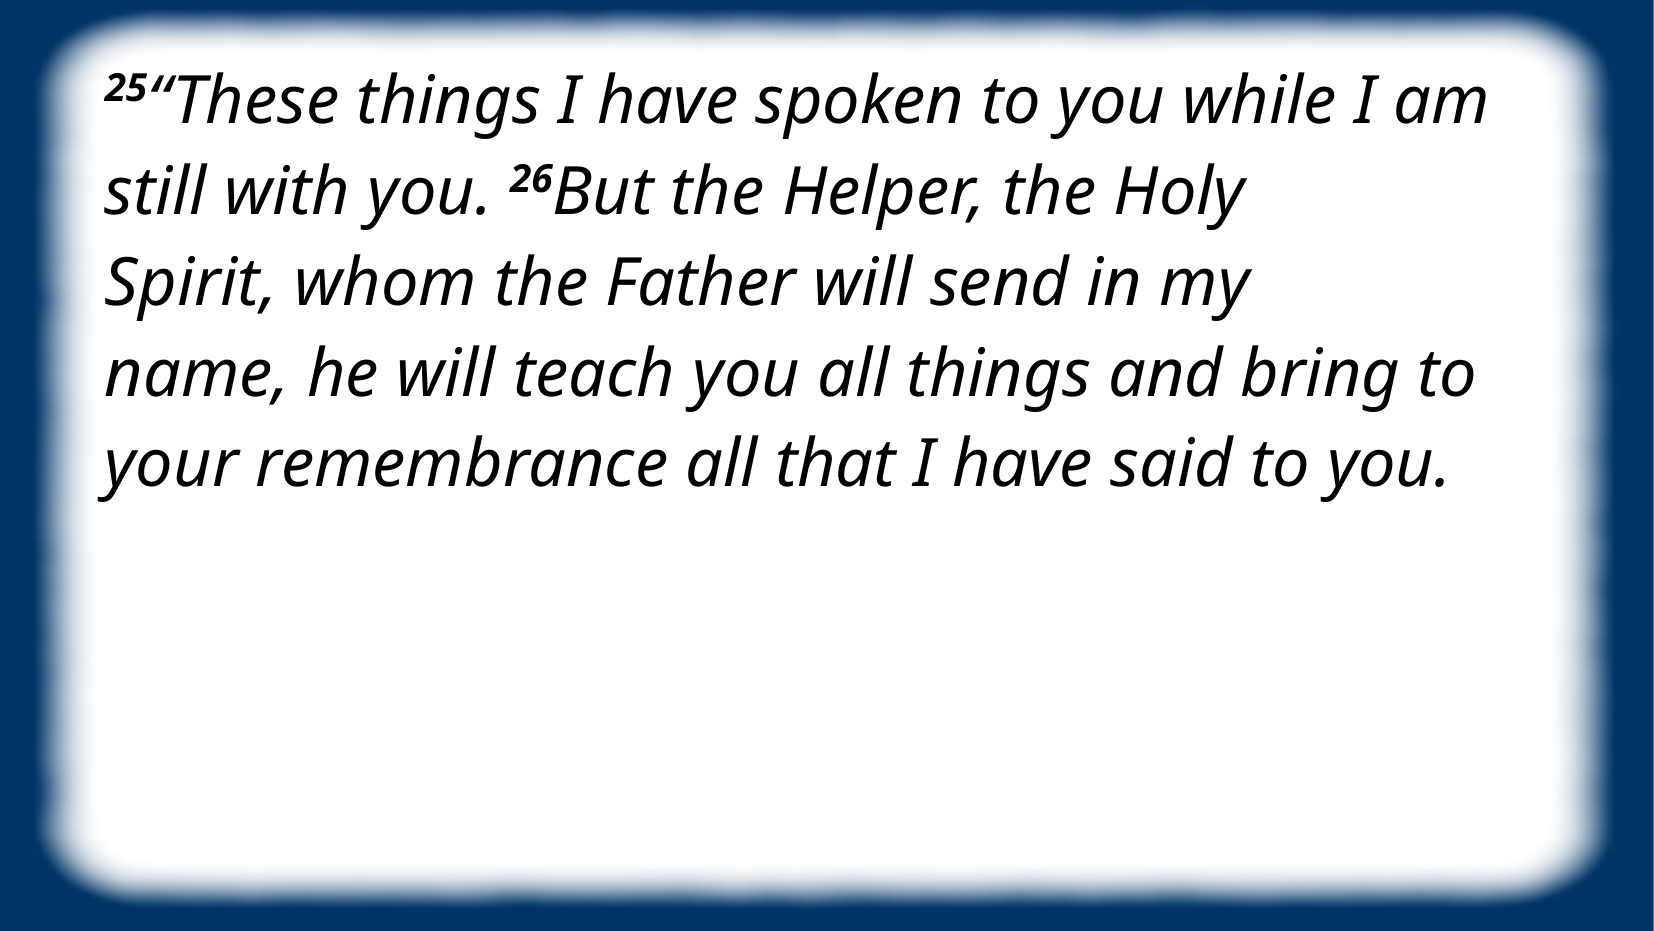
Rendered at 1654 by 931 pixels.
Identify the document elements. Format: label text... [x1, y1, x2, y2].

text_box 25“These things I have spoken to you while I am still with you. 26But the Helper, the Holy Spirit, whom the Father will send in my name, he will teach you all things and bring to your remembrance all that I have said to you. [90, 45, 1546, 504]
picture [0, 0, 1654, 931]
